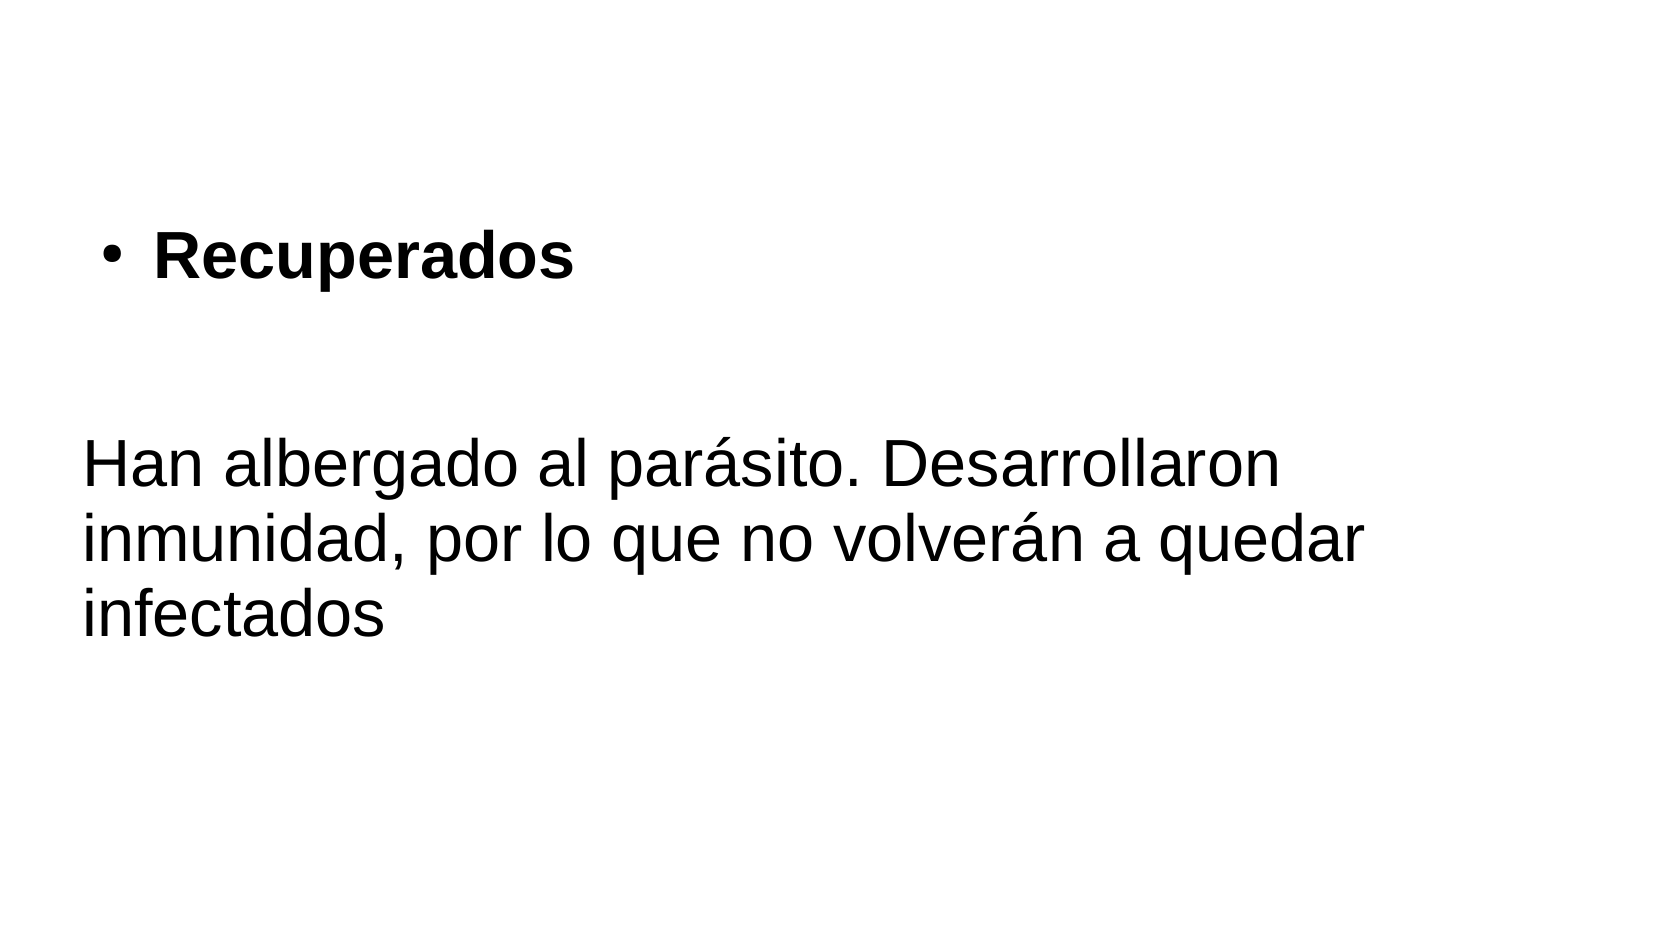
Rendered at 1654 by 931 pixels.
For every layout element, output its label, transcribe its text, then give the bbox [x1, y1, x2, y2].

list Recuperados Han albergado al parásito. Desarrollaron inmunidad, por lo que no volverán a quedar infectados [82, 217, 1571, 758]
